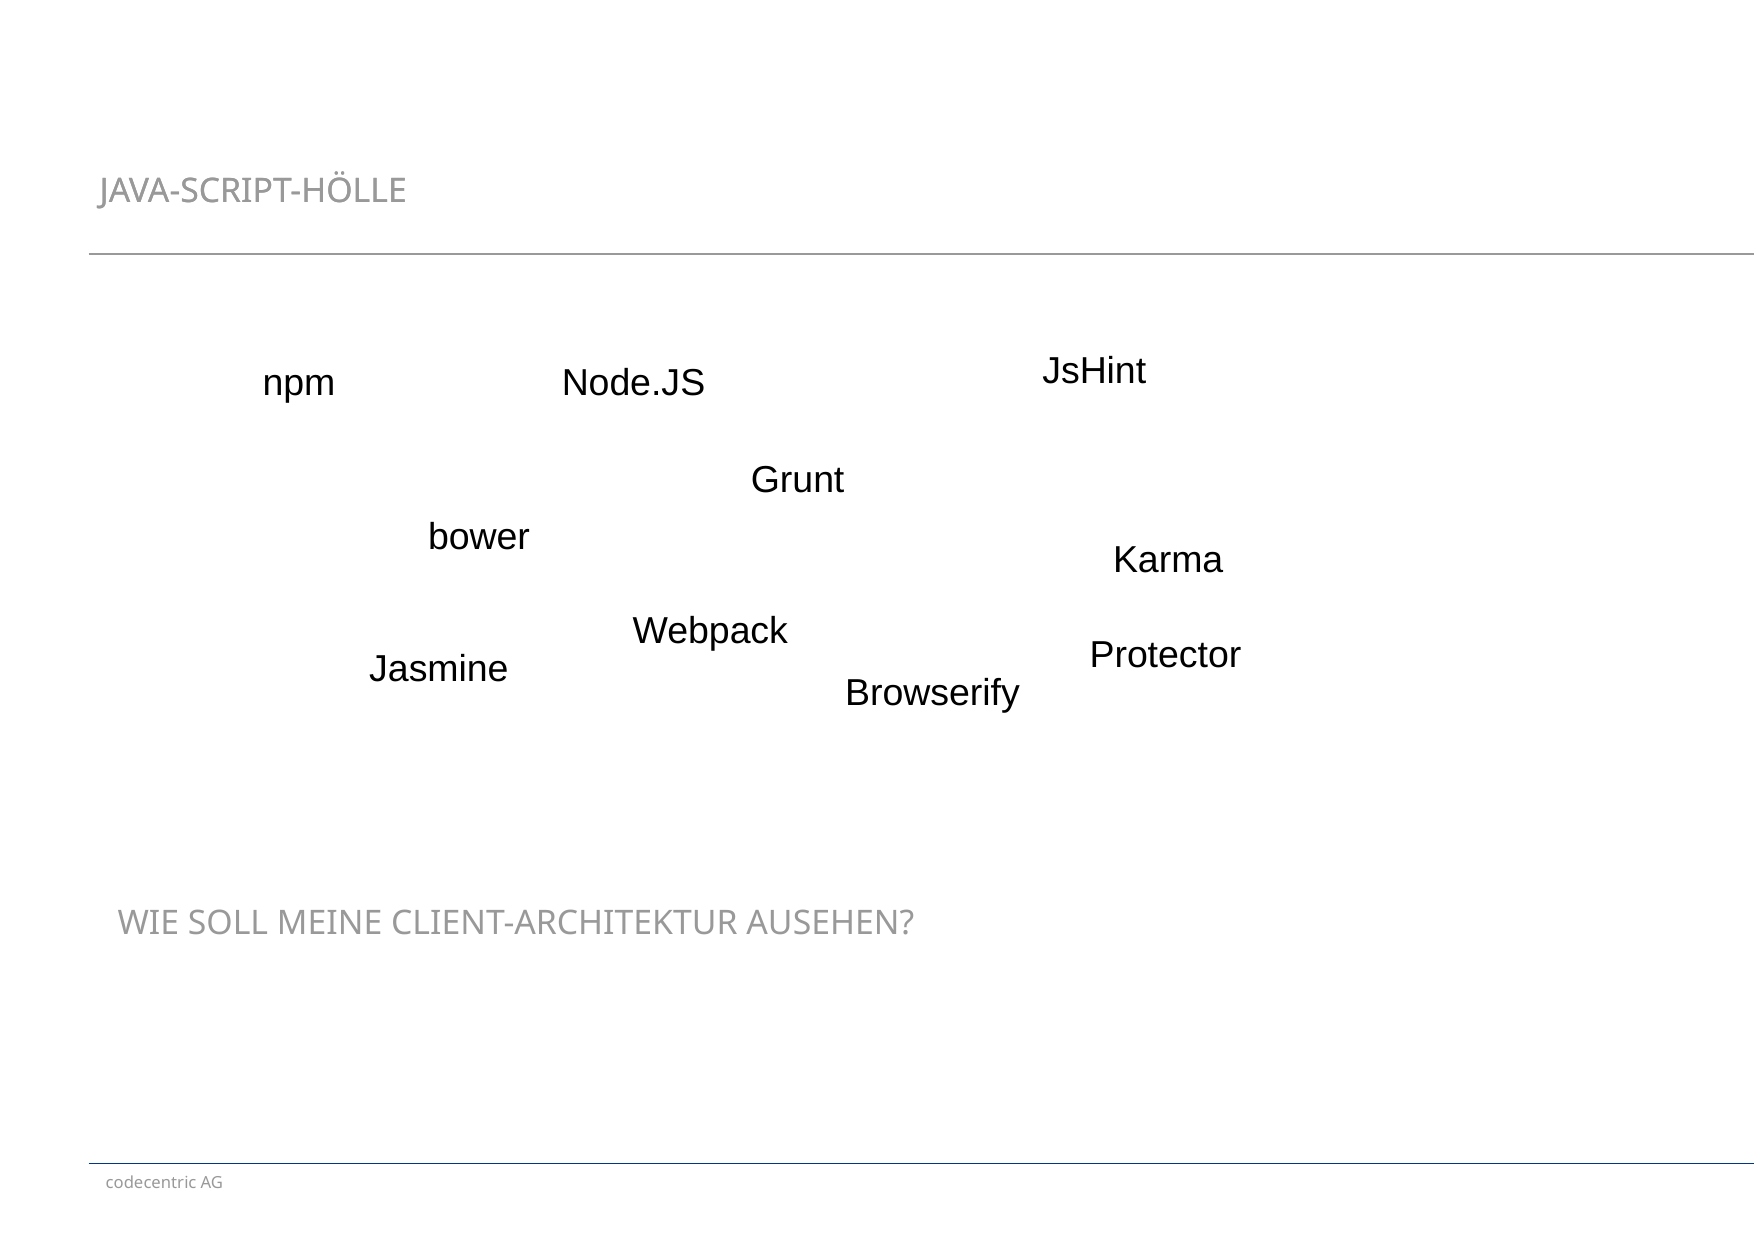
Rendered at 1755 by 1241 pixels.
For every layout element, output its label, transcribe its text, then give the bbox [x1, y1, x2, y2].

text_box Jasmine [354, 640, 524, 697]
text_box Node.JS [547, 354, 721, 412]
title Java-script-Hölle [82, 153, 1695, 223]
text_box bower [413, 507, 546, 565]
text_box Karma [1098, 531, 1239, 589]
text_box npm [248, 354, 351, 412]
text_box Protector [1074, 625, 1257, 683]
text_box Browserify [830, 663, 1036, 721]
text_box Grunt [736, 451, 860, 508]
text_box JsHint [1027, 342, 1162, 400]
title Wie soll meine Client-Architektur ausehen? [100, 885, 1713, 955]
text_box Webpack [617, 602, 804, 660]
